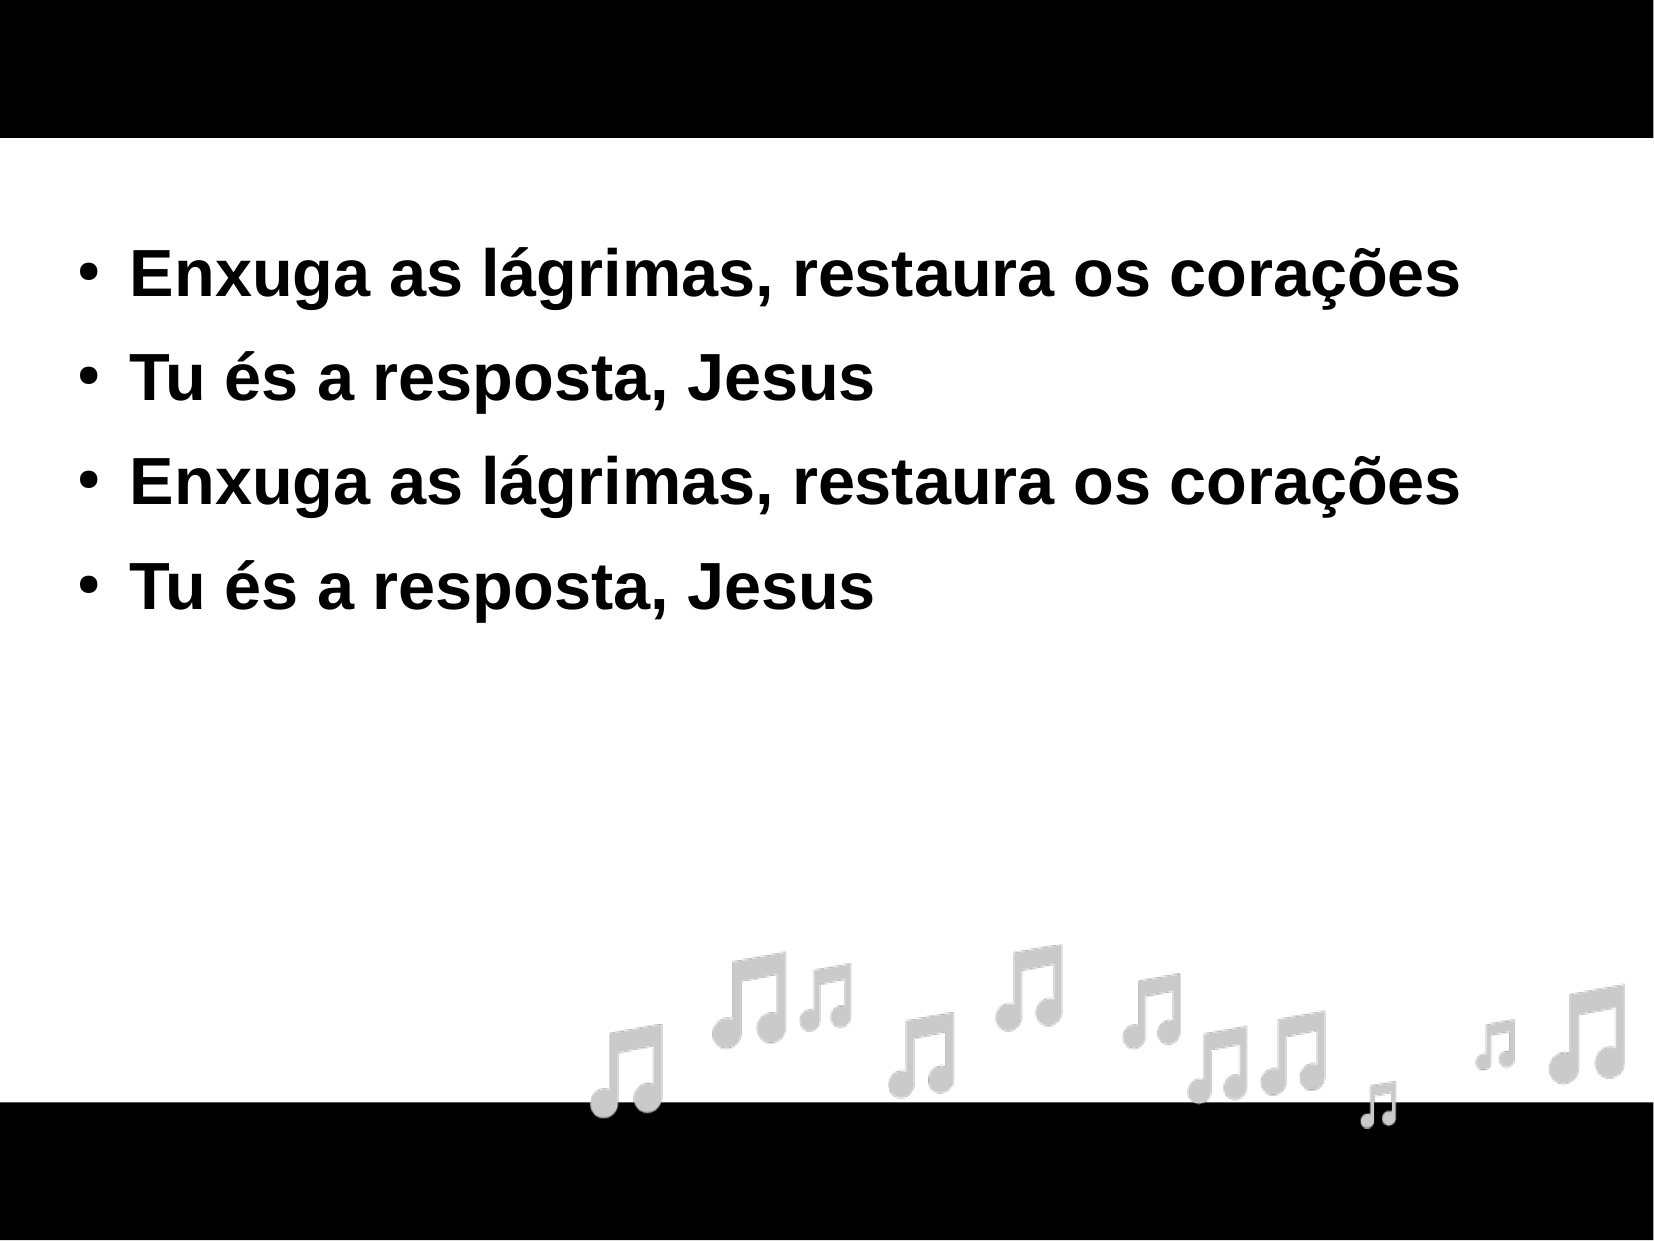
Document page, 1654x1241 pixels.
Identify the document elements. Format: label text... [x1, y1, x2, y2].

list Enxuga as lágrimas, restaura os corações Tu és a resposta, Jesus Enxuga as lágrimas, restaura os corações Tu és a resposta, Jesus [59, 236, 1595, 1024]
